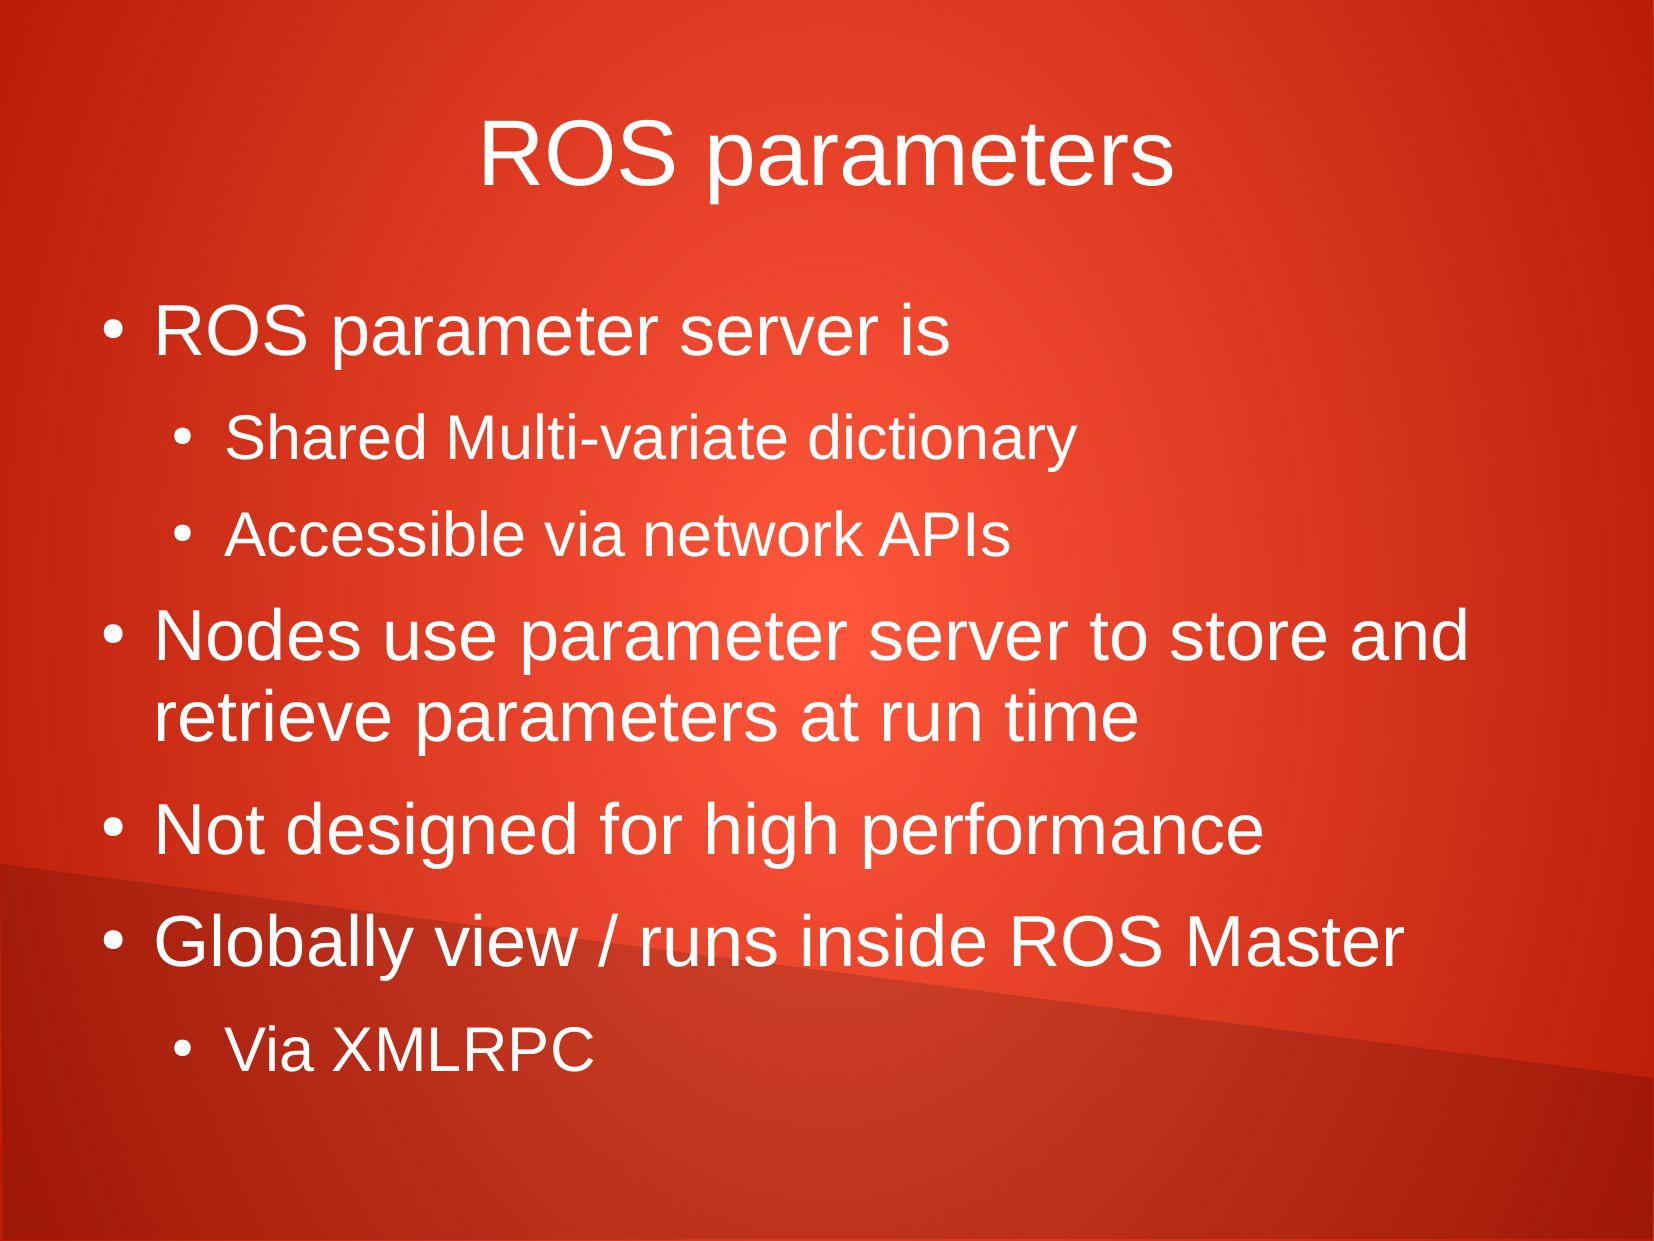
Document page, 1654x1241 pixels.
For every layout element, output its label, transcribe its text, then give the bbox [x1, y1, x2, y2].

title ROS parameters [82, 49, 1571, 257]
list ROS parameter server is Shared Multi-variate dictionary Accessible via network APIs Nodes use parameter server to store and retrieve parameters at run time Not designed for high performance Globally view / runs inside ROS Master Via XMLRPC [82, 290, 1538, 1186]
